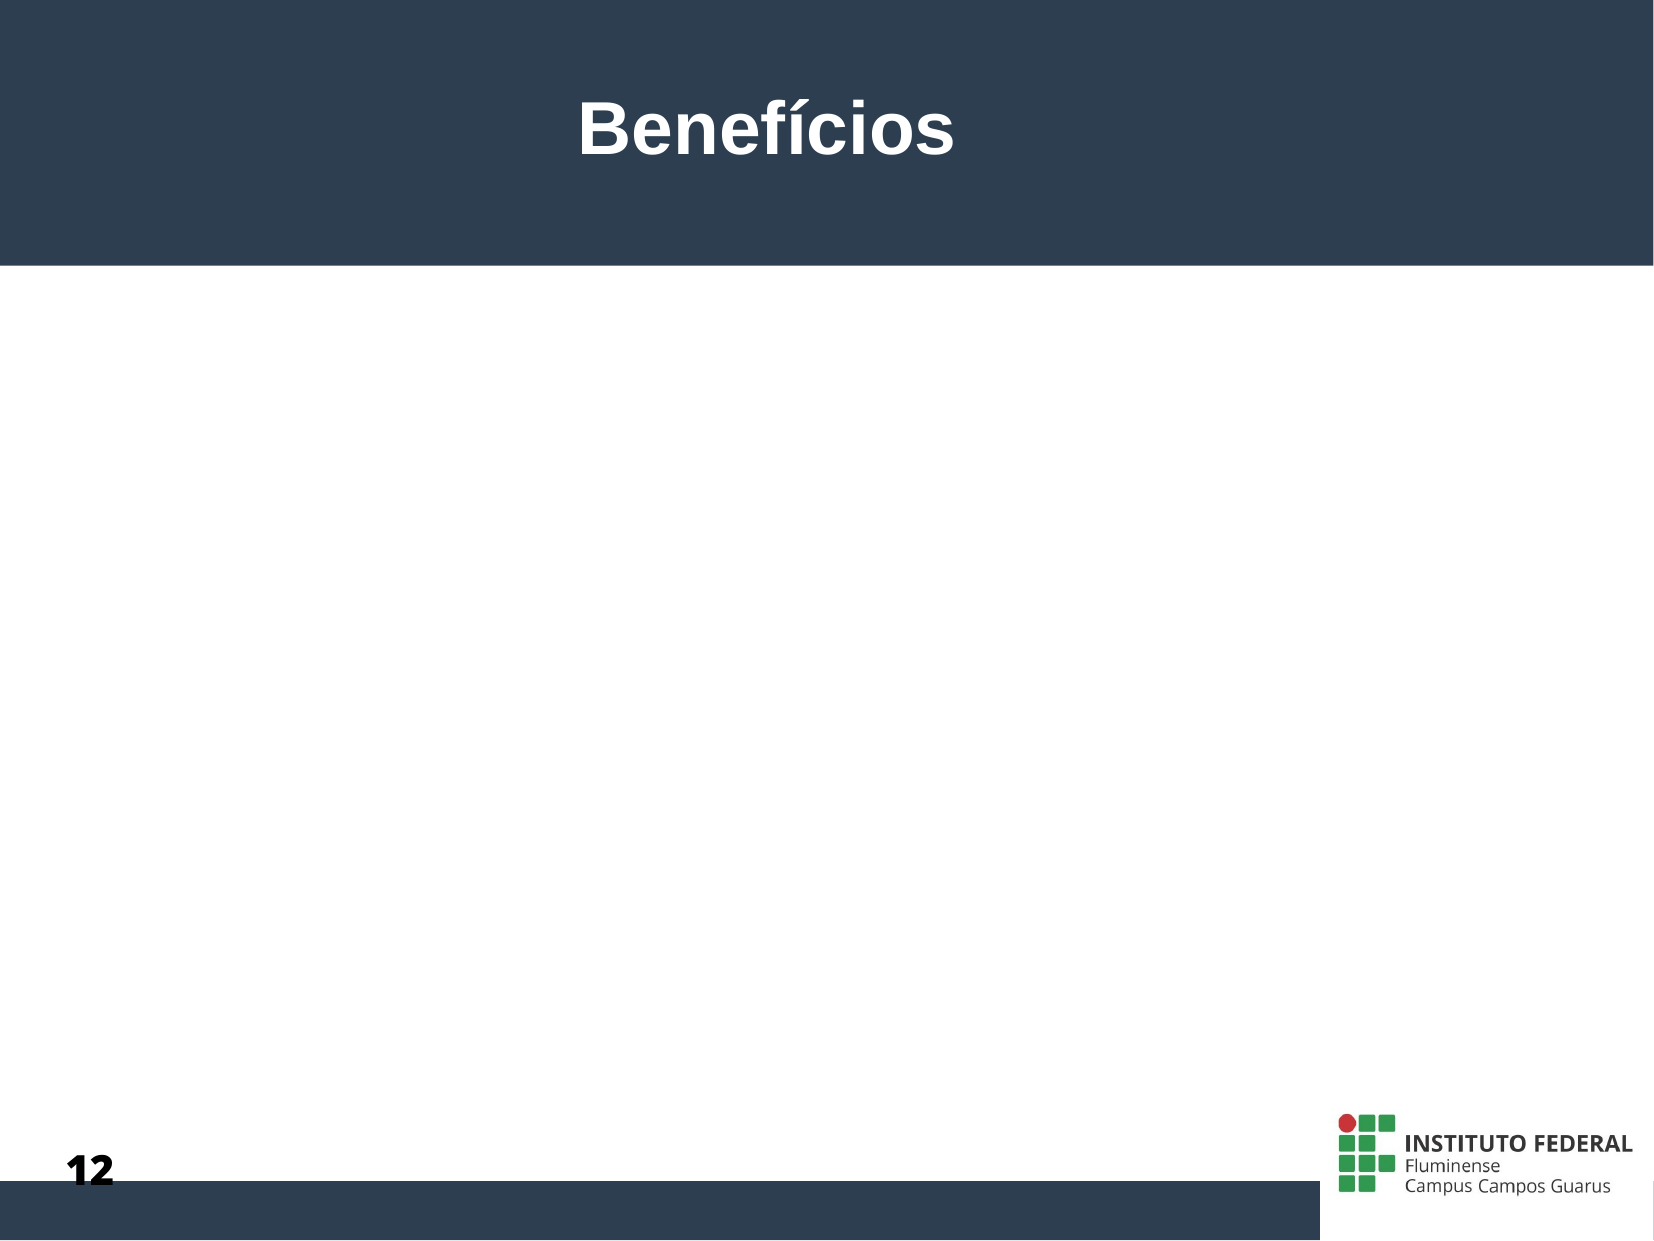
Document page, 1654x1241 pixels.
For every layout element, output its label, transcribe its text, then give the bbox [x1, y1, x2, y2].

title Benefícios [59, 49, 1595, 207]
picture [1320, 1074, 1654, 1241]
